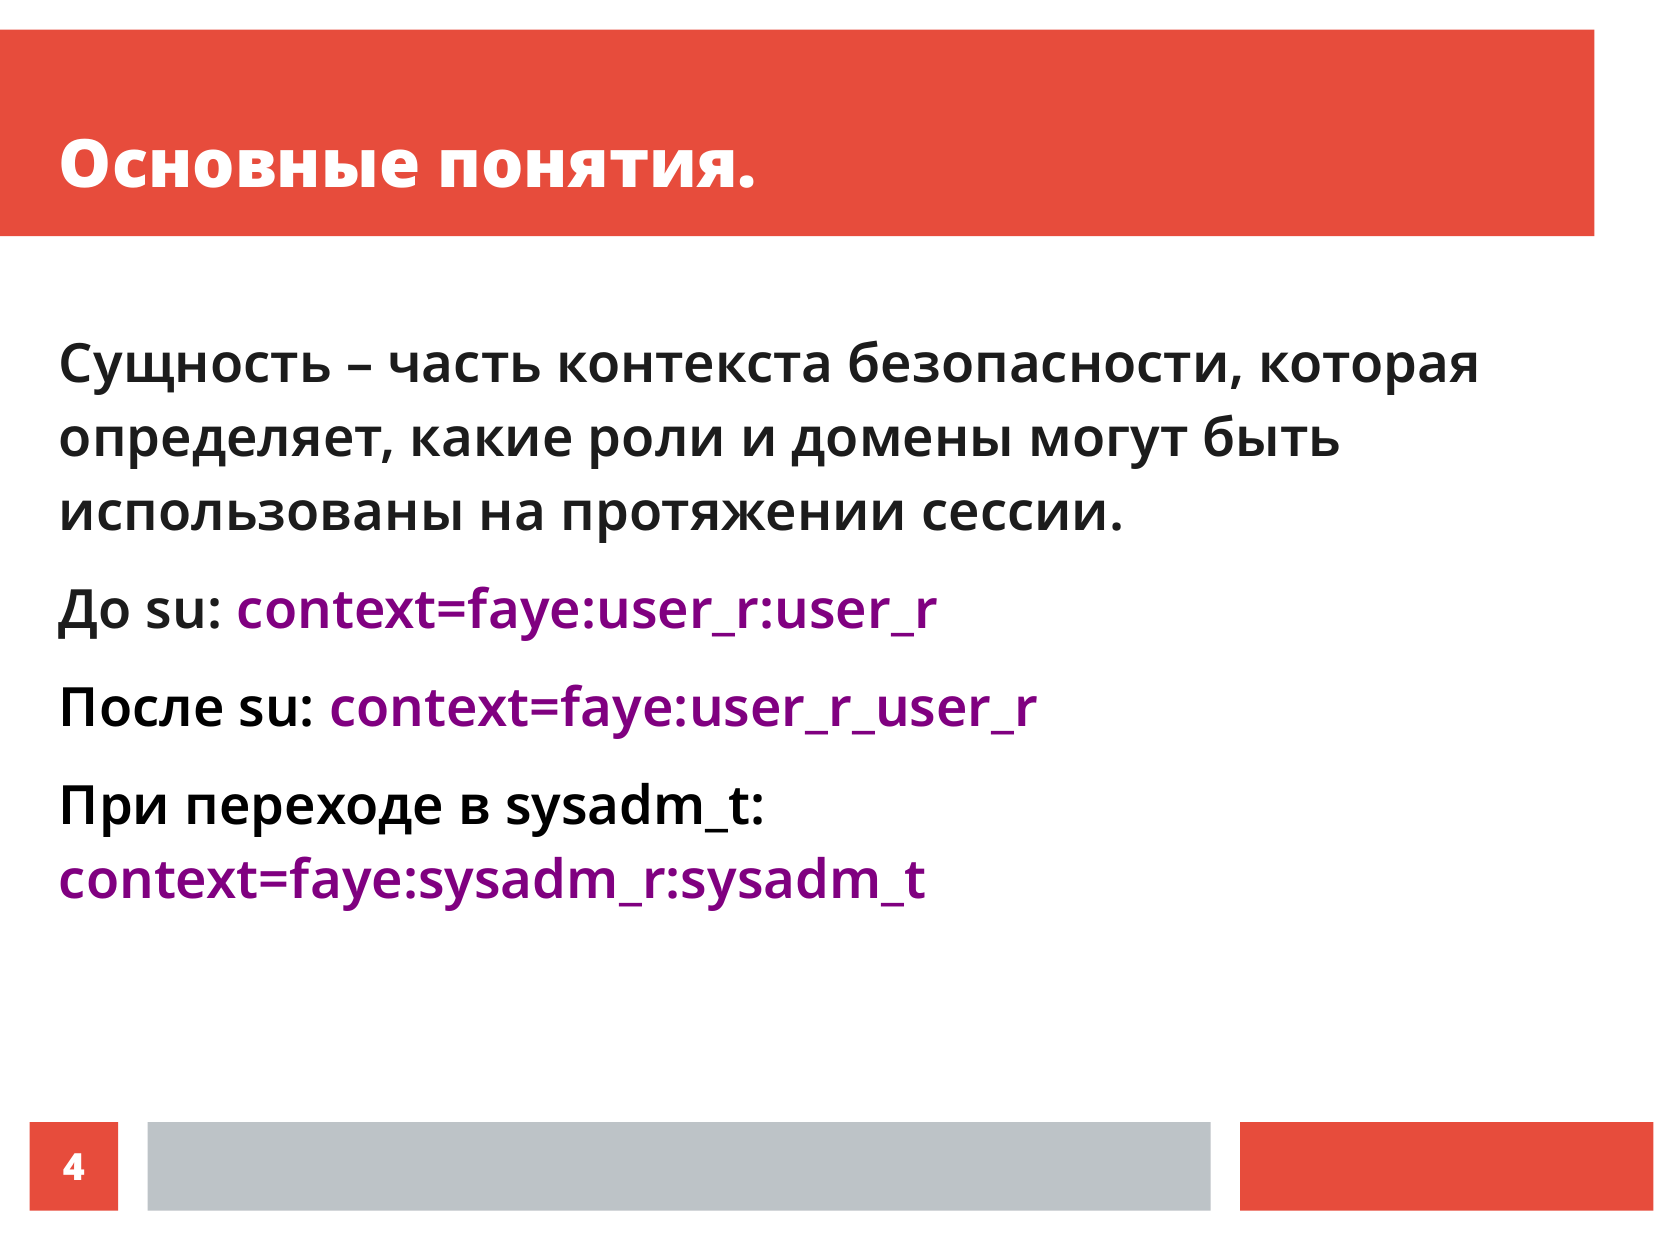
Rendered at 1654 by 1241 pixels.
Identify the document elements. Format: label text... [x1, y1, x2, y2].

title Основные понятия. [59, 59, 1595, 207]
list Сущность – часть контекста безопасности, которая определяет, какие роли и домены могут быть использованы на протяжении сессии. До su: сontext=faye:user_r:user_r После su: context=faye:user_r_user_r При переходе в sysadm_t: context=faye:sysadm_r:sysadm_t [59, 324, 1565, 1093]
